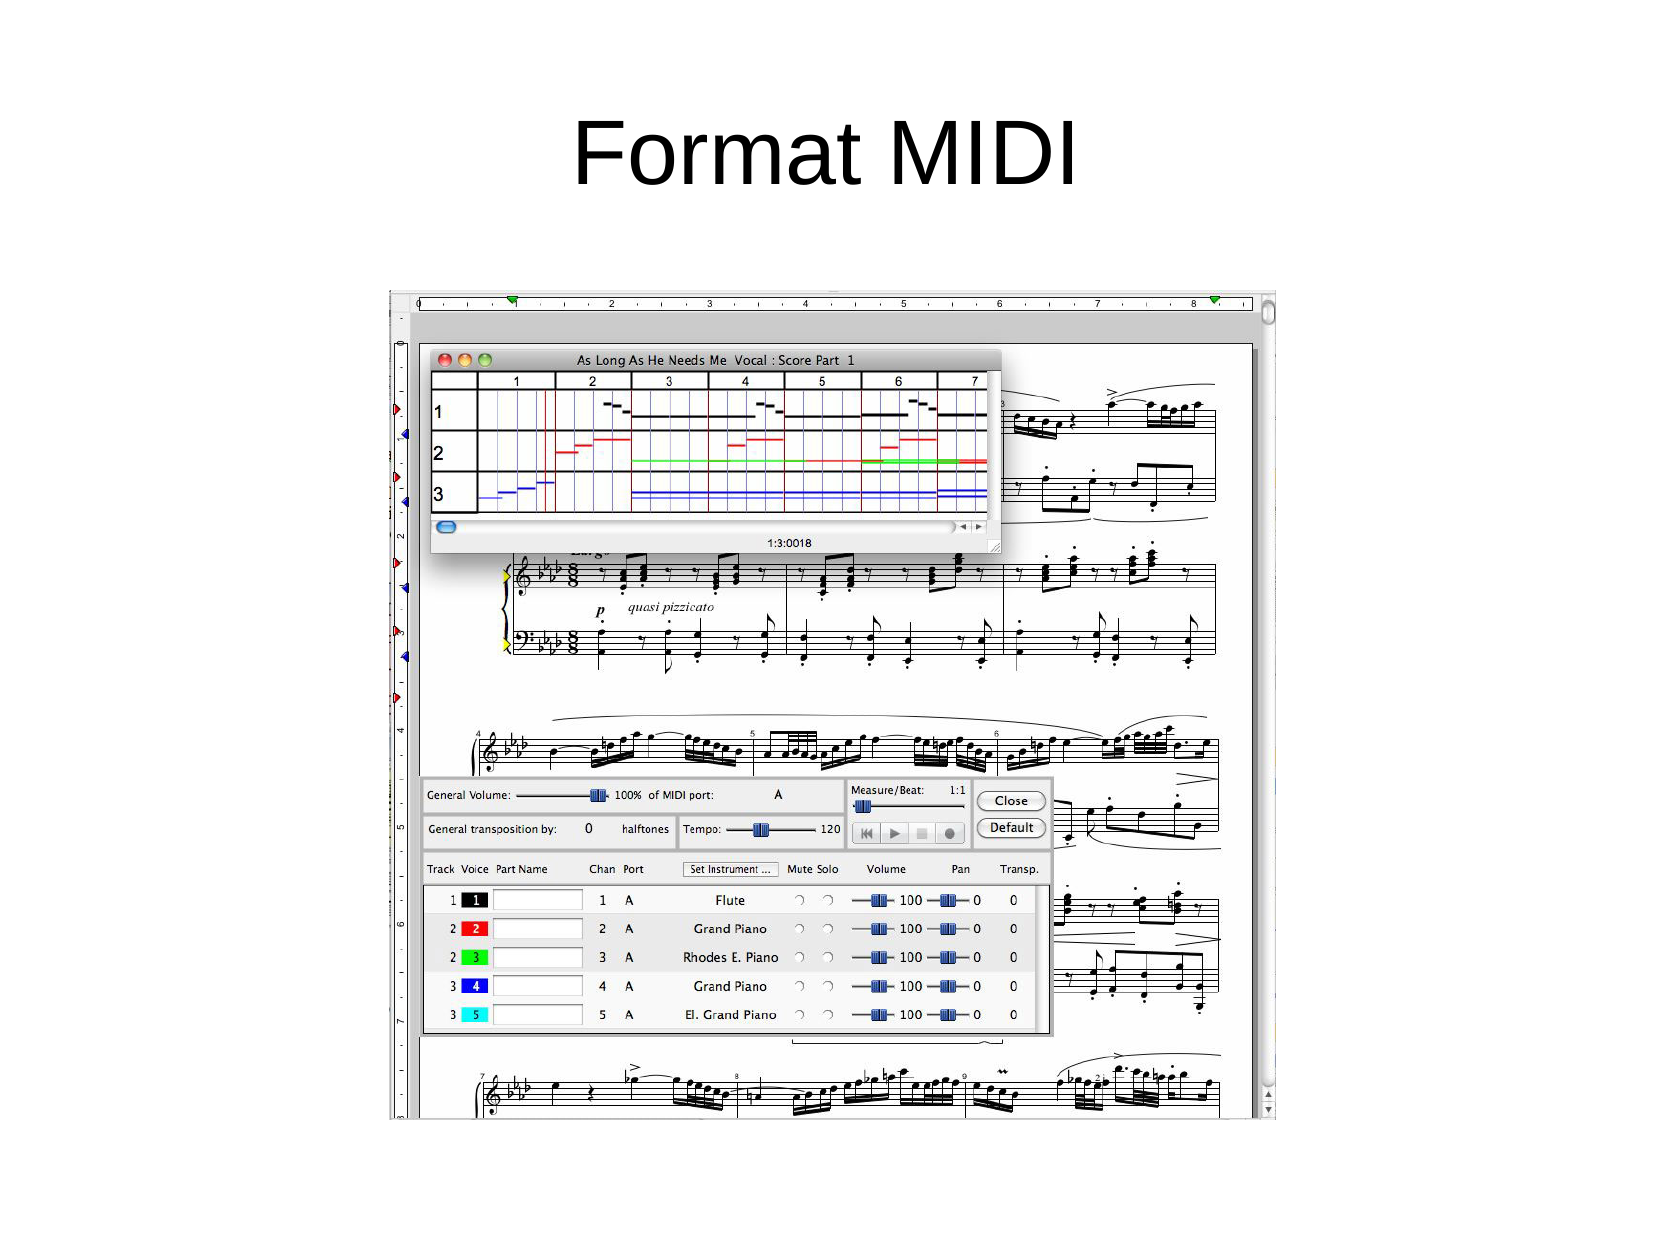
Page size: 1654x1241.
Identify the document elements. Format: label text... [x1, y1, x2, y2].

picture [389, 290, 1276, 1120]
title Format MIDI [82, 49, 1571, 257]
